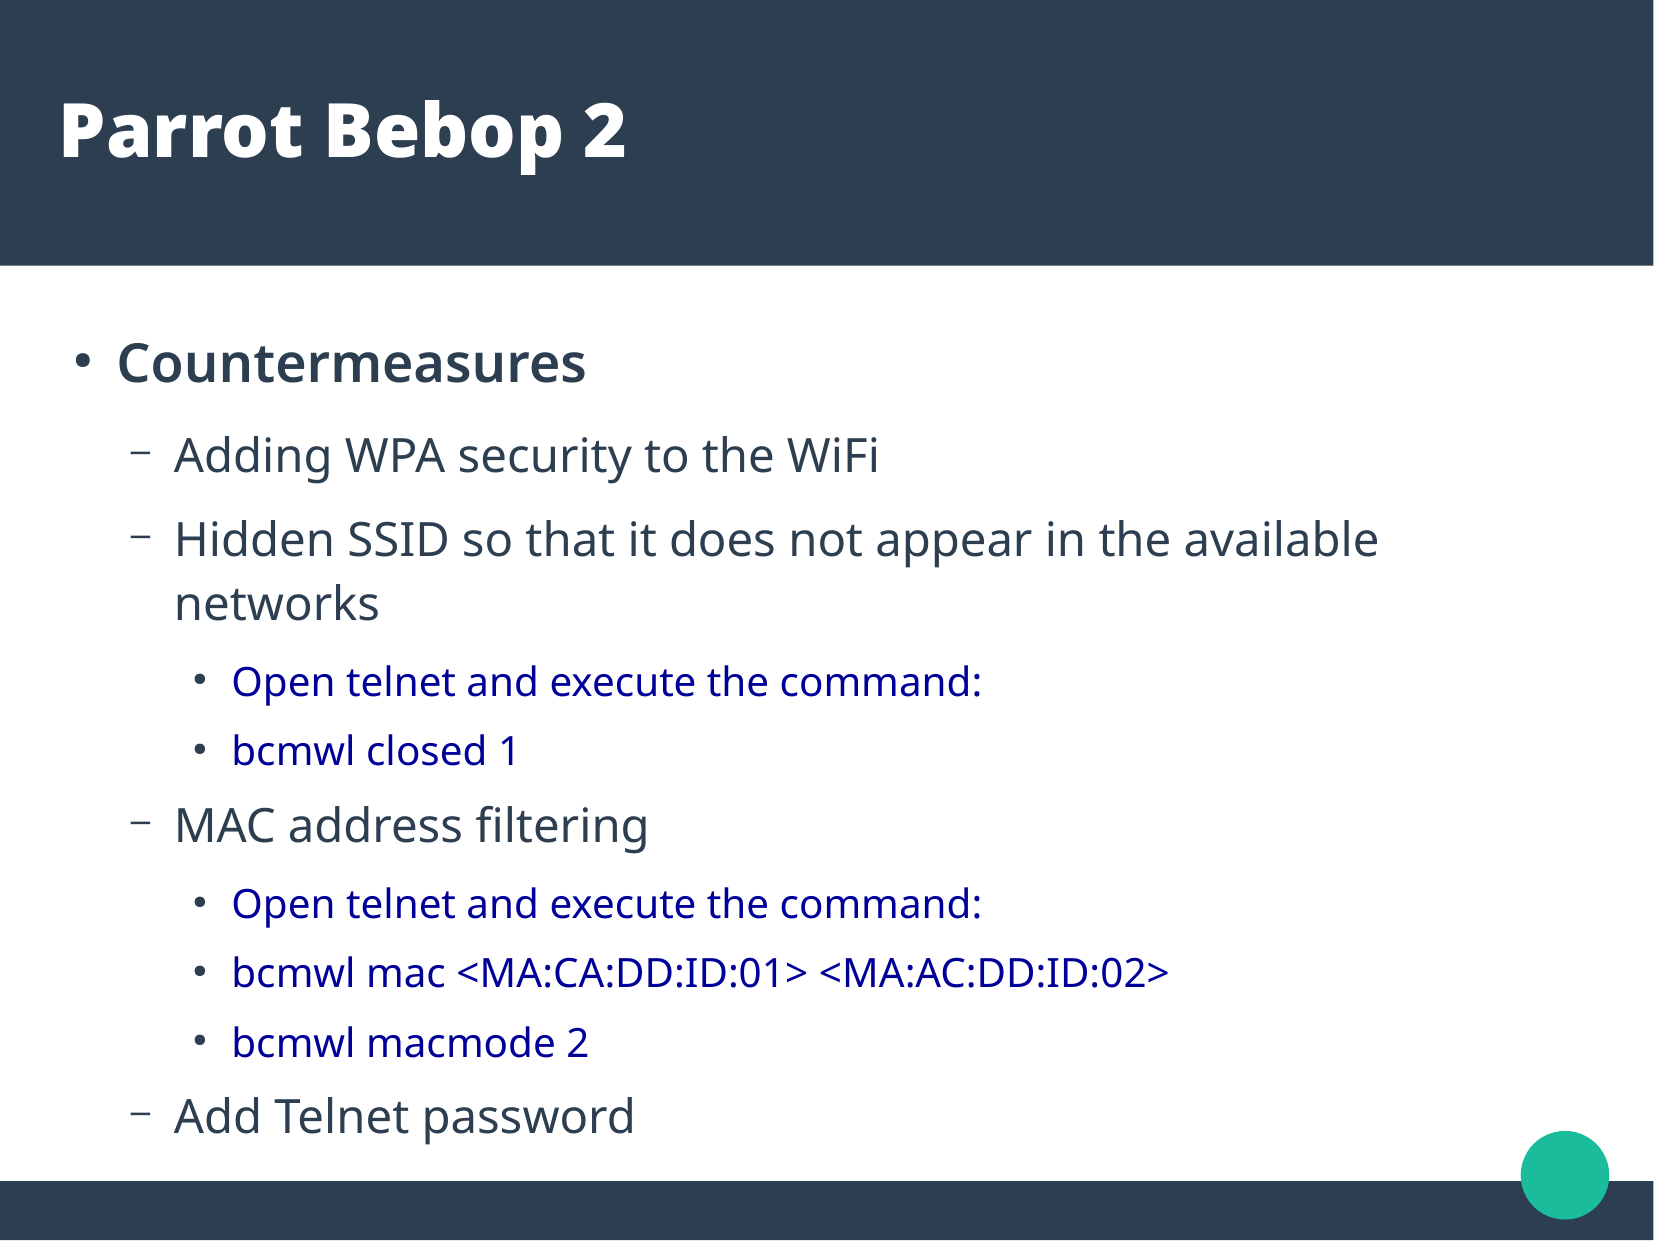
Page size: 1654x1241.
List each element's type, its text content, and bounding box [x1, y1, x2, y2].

title Parrot Bebop 2 [59, 49, 1595, 207]
list Countermeasures Adding WPA security to the WiFi Hidden SSID so that it does not appear in the available networks Open telnet and execute the command: bcmwl closed 1 MAC address filtering Open telnet and execute the command: bcmwl mac <MA:CA:DD:ID:01> <MA:AC:DD:ID:02> bcmwl macmode 2 Add Telnet password [59, 324, 1595, 1152]
